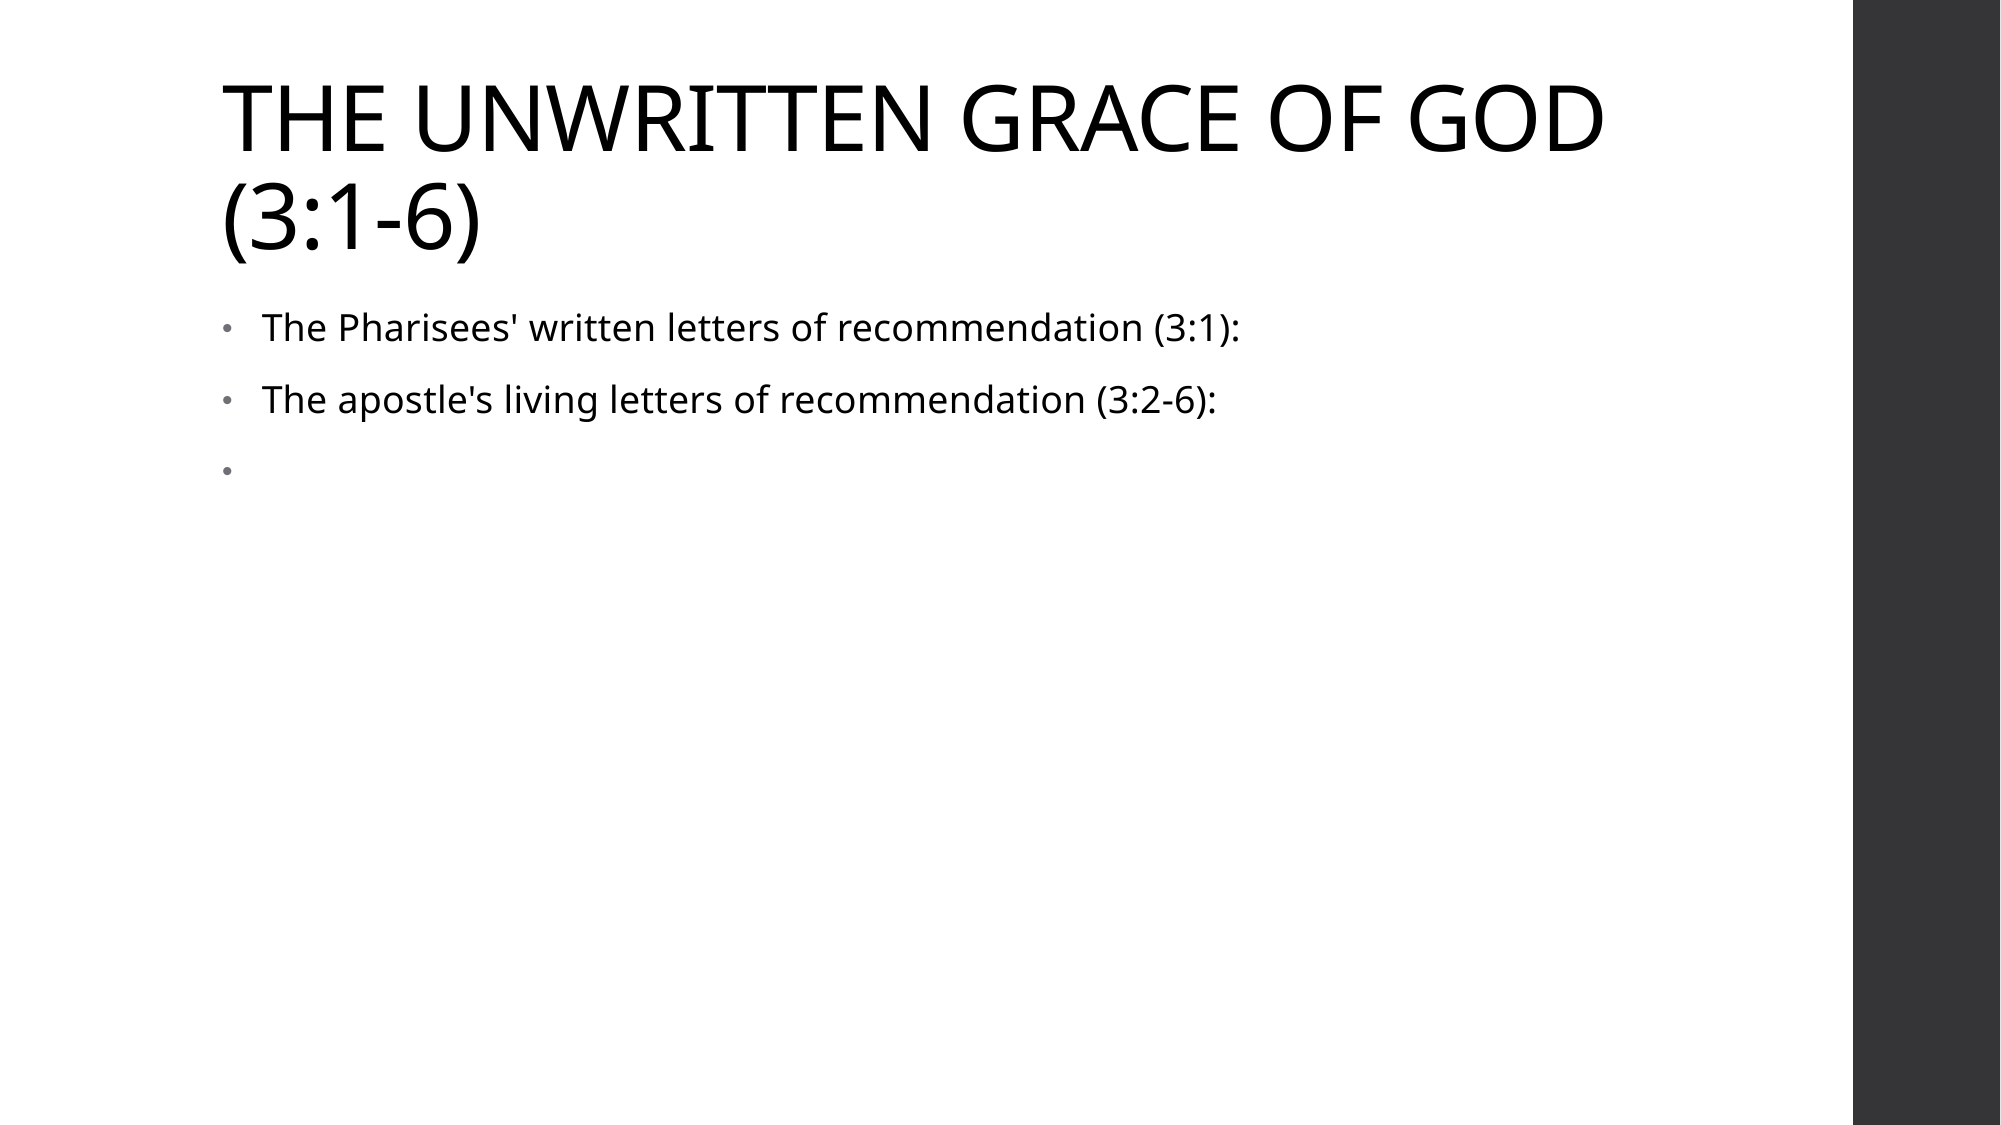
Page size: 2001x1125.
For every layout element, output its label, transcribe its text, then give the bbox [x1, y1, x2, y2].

list The Pharisees' written letters of recommendation (3:1): The apostle's living letters of recommendation (3:2-6): [206, 299, 1617, 1014]
title THE UNWRITTEN GRACE OF GOD (3:1-6) [206, 60, 1797, 278]
